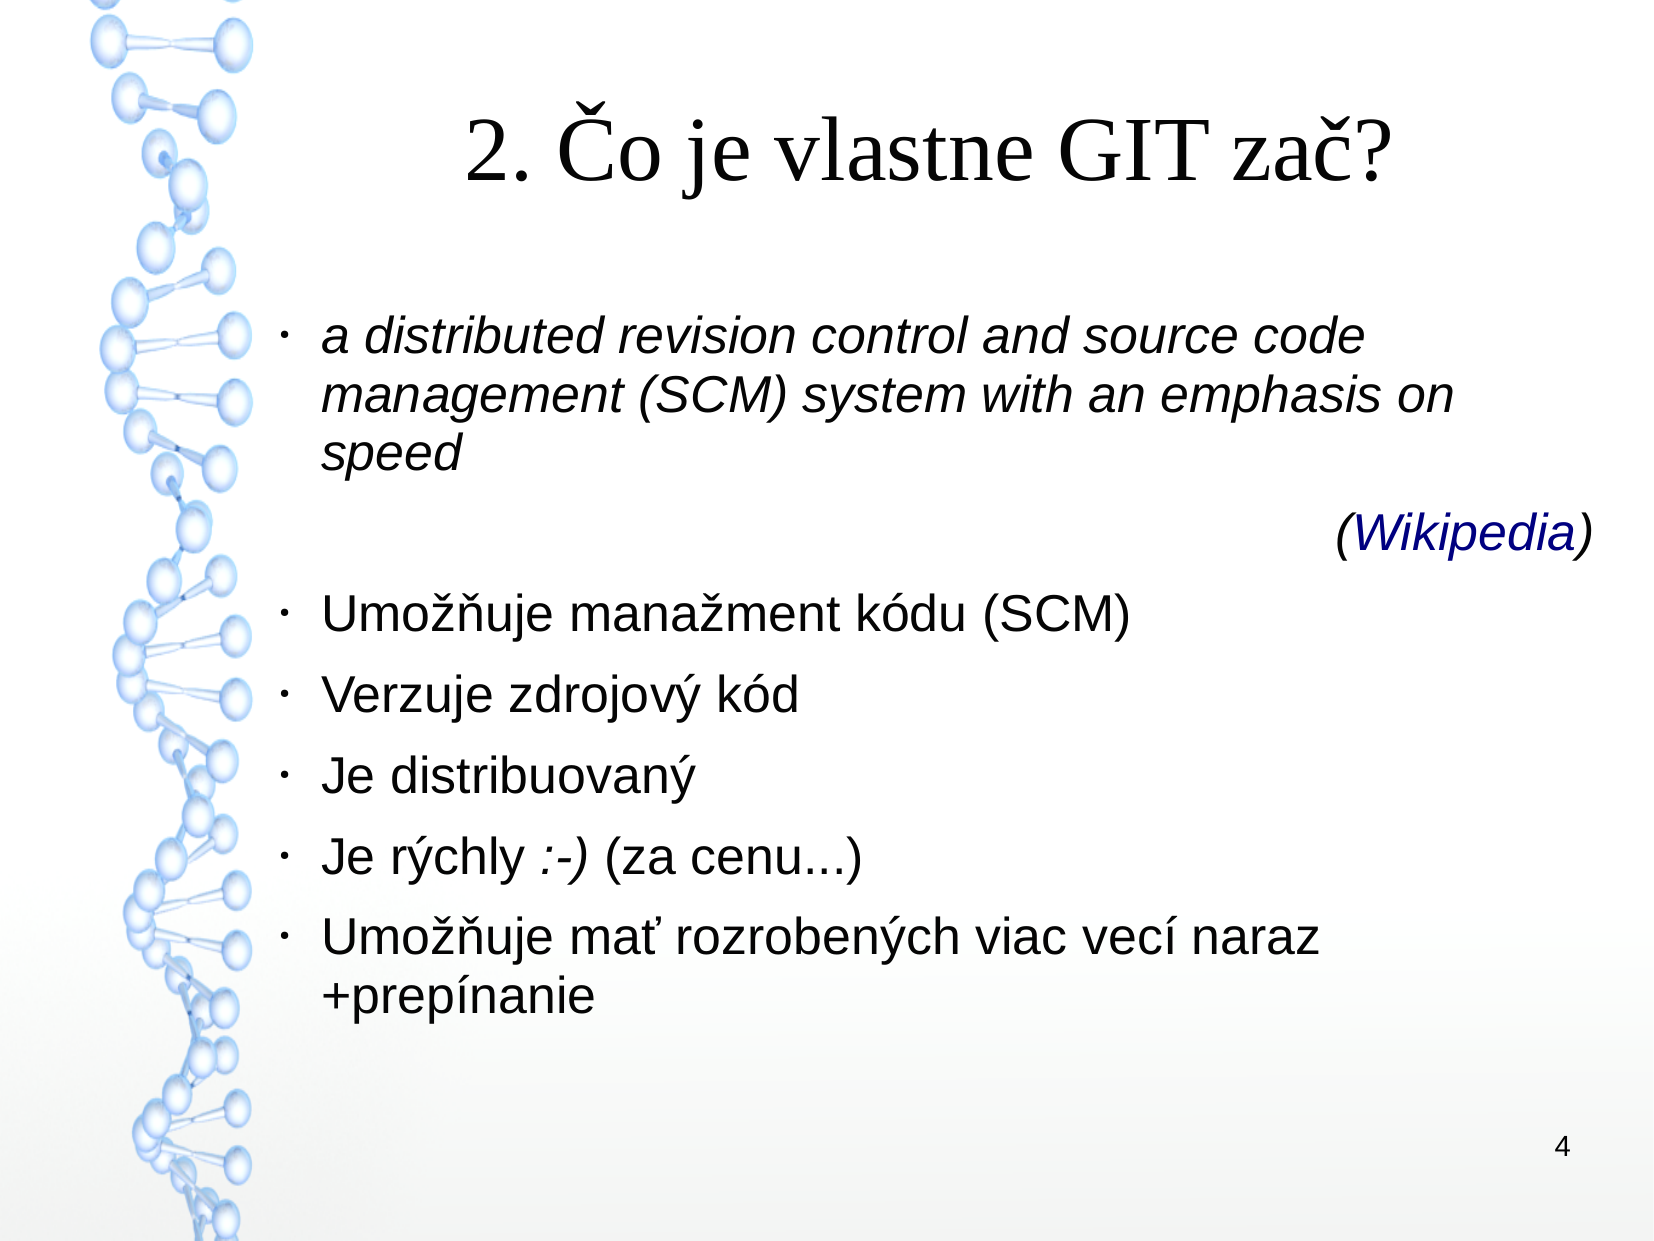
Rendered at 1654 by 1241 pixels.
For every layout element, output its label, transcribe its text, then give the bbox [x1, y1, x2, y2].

picture [0, 0, 1654, 1241]
title 2. Čo je vlastne GIT zač? [265, 47, 1595, 252]
list a distributed revision control and source code management (SCM) system with an emphasis on speed (Wikipedia) Umožňuje manažment kódu (SCM) Verzuje zdrojový kód Je distribuovaný Je rýchly :-) (za cenu...) Umožňuje mať rozrobených viac vecí naraz +prepínanie [265, 307, 1595, 1027]
